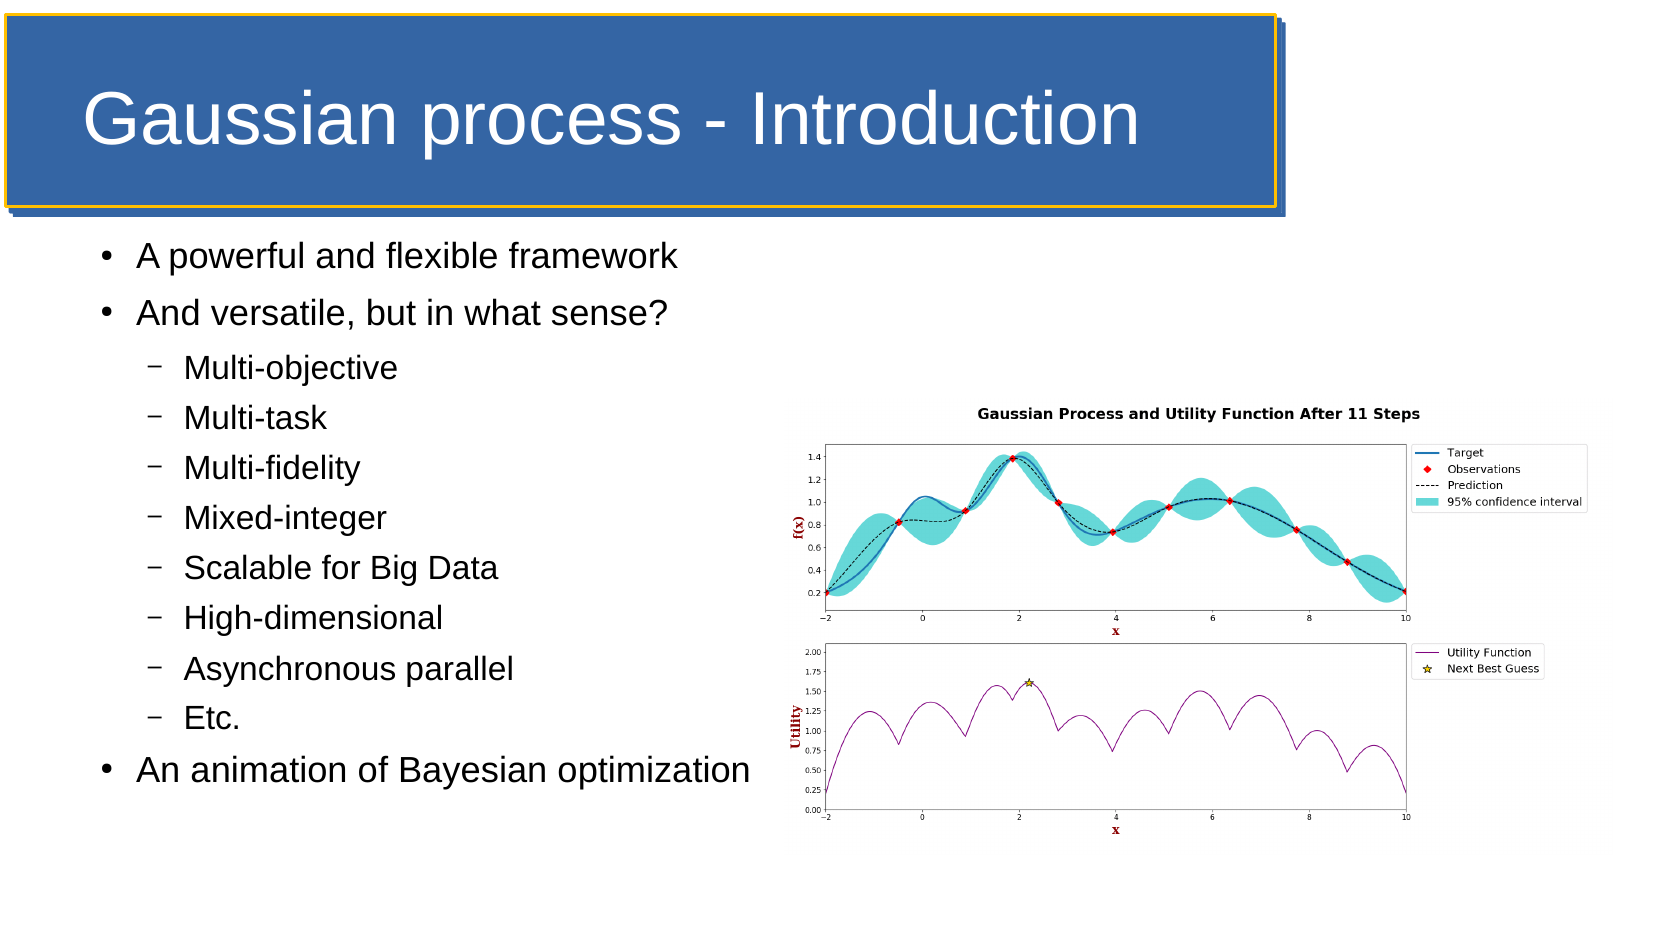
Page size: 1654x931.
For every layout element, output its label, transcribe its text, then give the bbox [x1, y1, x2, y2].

title Gaussian process - Introduction [82, 44, 1235, 192]
picture [784, 398, 1613, 855]
list A powerful and flexible framework And versatile, but in what sense? Multi-objective Multi-task Multi-fidelity Mixed-integer Scalable for Big Data High-dimensional Asynchronous parallel Etc. An animation of Bayesian optimization [88, 236, 1565, 798]
